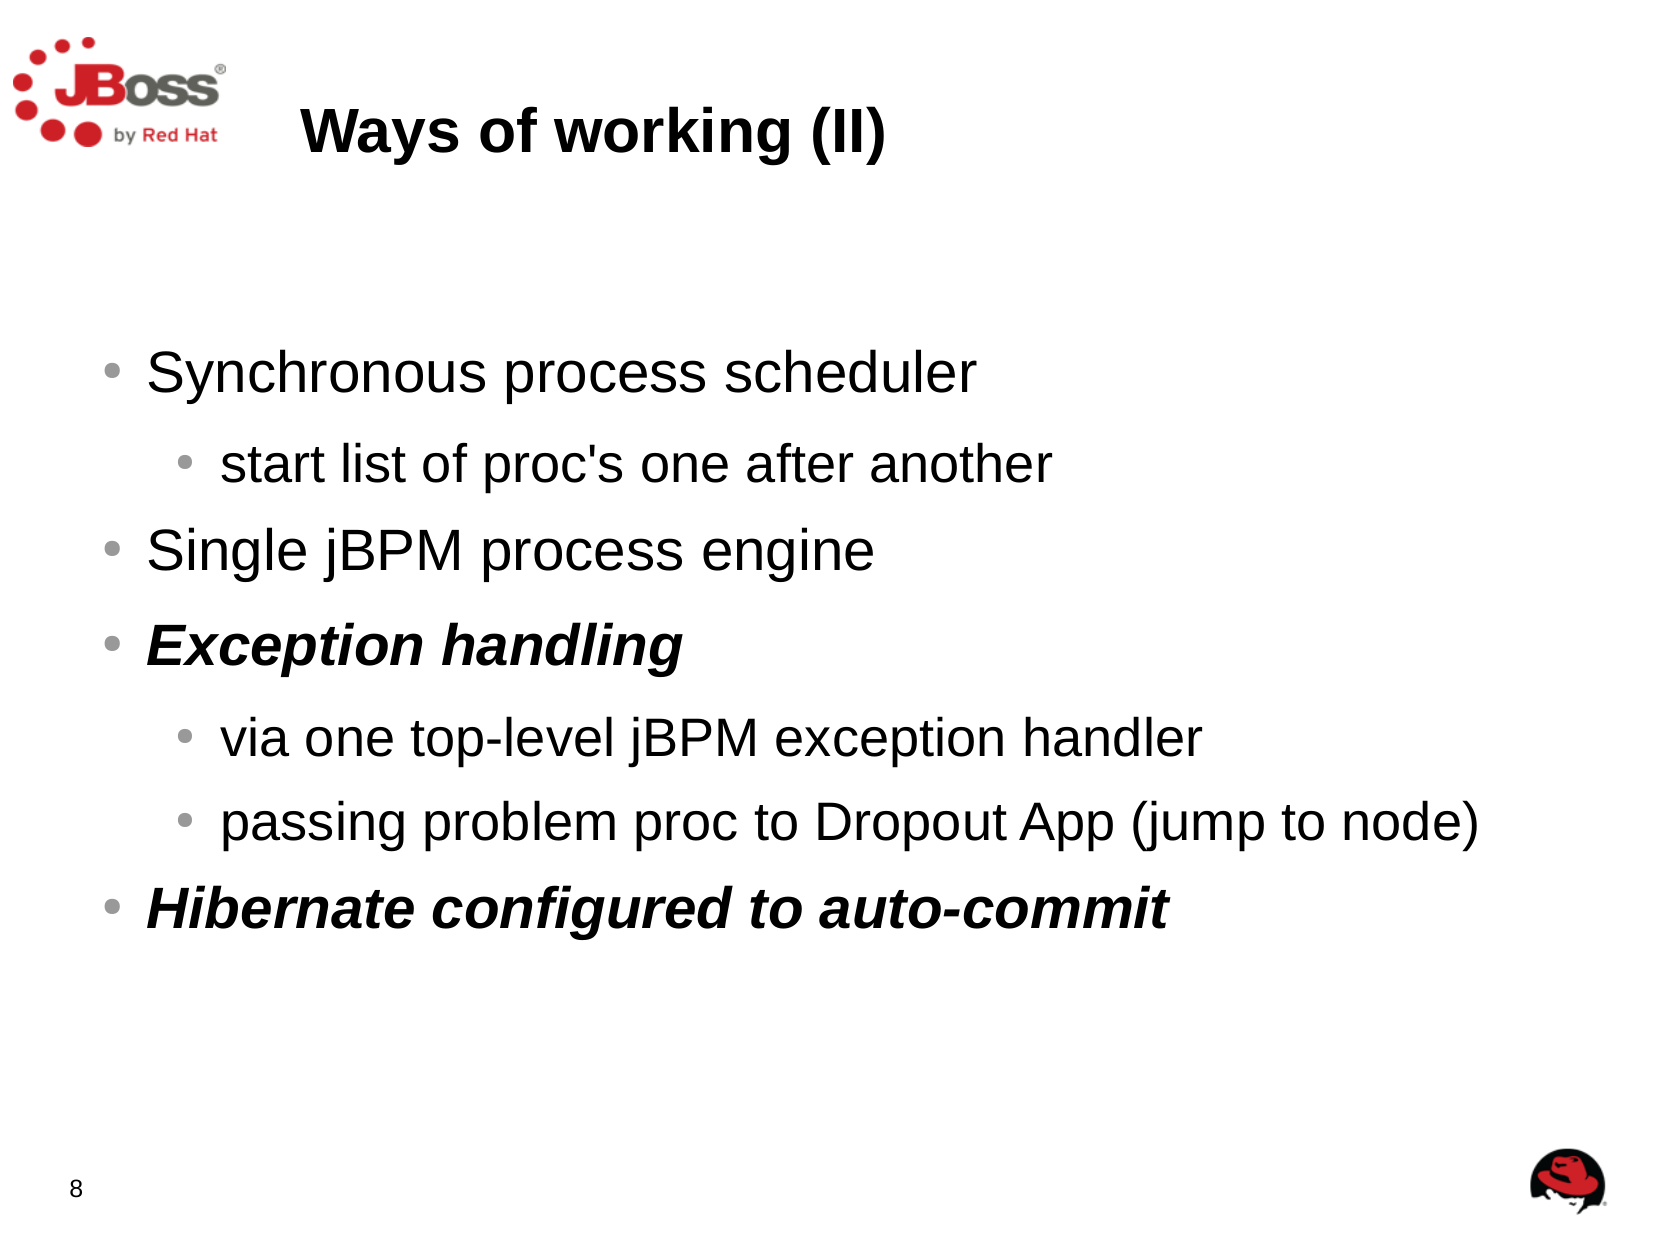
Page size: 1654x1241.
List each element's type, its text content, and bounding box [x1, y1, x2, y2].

picture [13, 37, 226, 147]
list Synchronous process scheduler start list of proc's one after another Single jBPM process engine Exception handling via one top-level jBPM exception handler passing problem proc to Dropout App (jump to node) Hibernate configured to auto-commit [86, 244, 1576, 1024]
title Ways of working (II) [300, 45, 1571, 218]
picture [1529, 1146, 1613, 1224]
